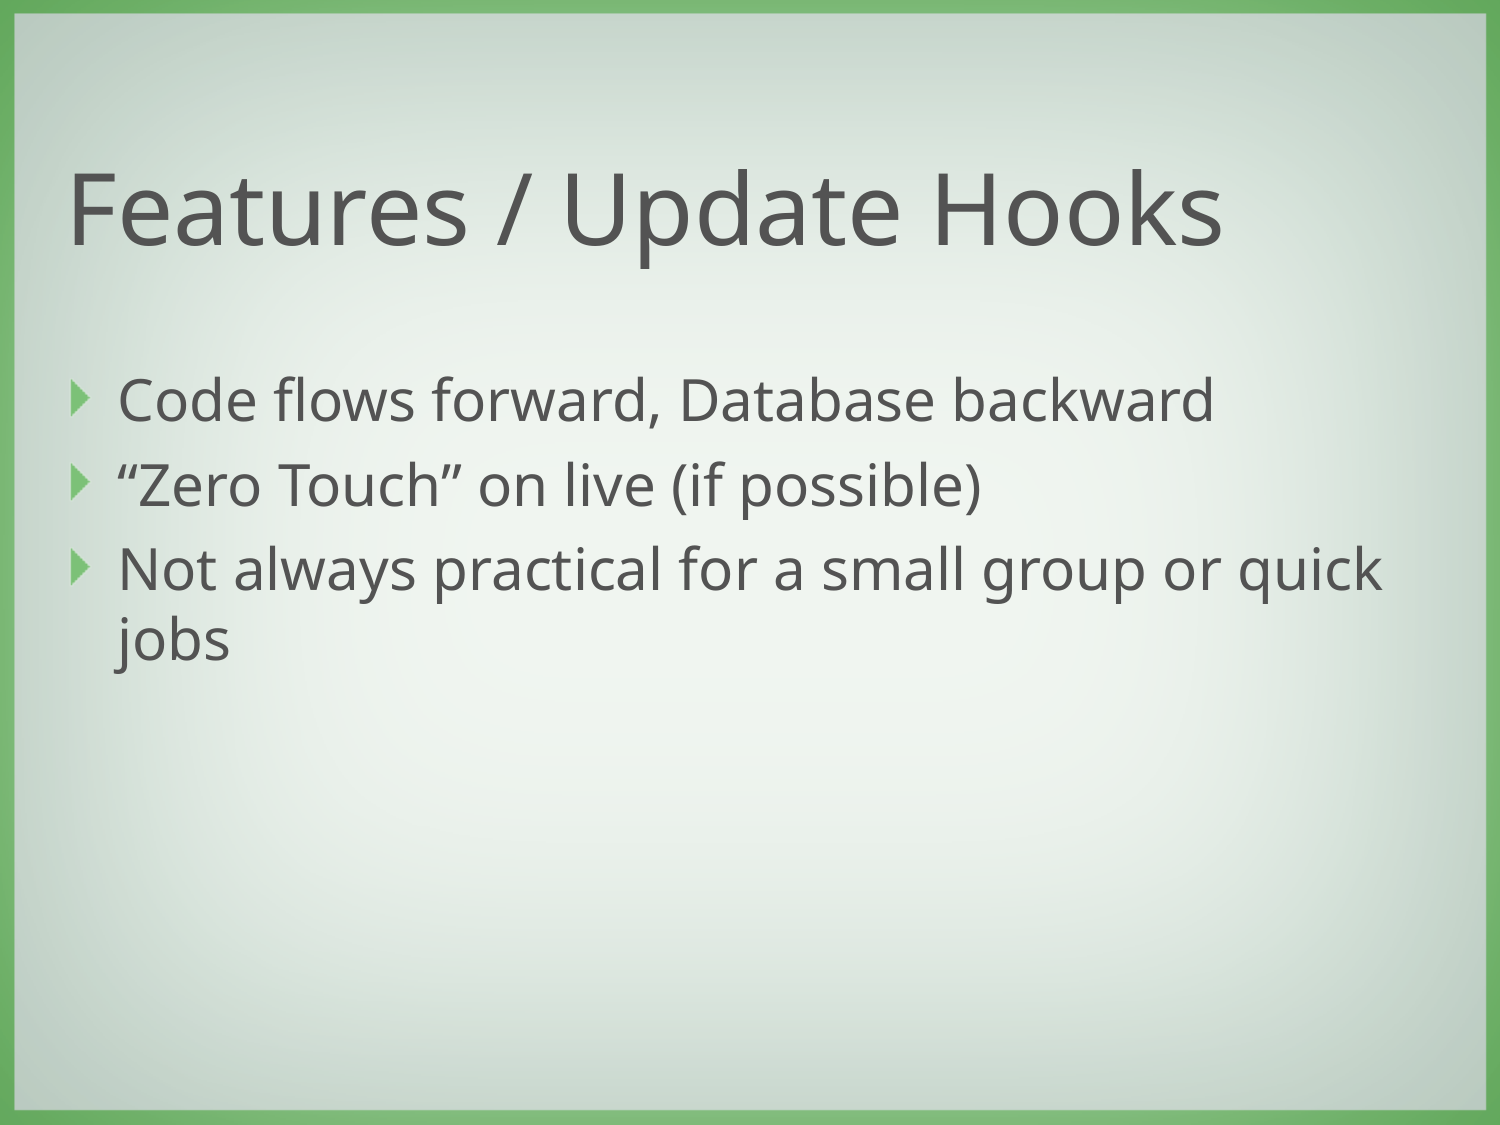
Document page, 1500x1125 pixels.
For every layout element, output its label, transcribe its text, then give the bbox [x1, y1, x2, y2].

list Code flows forward, Database backward “Zero Touch” on live (if possible) Not always practical for a small group or quick jobs [46, 355, 1453, 1006]
picture [0, 0, 1500, 1125]
title Features / Update Hooks [50, 137, 1457, 274]
